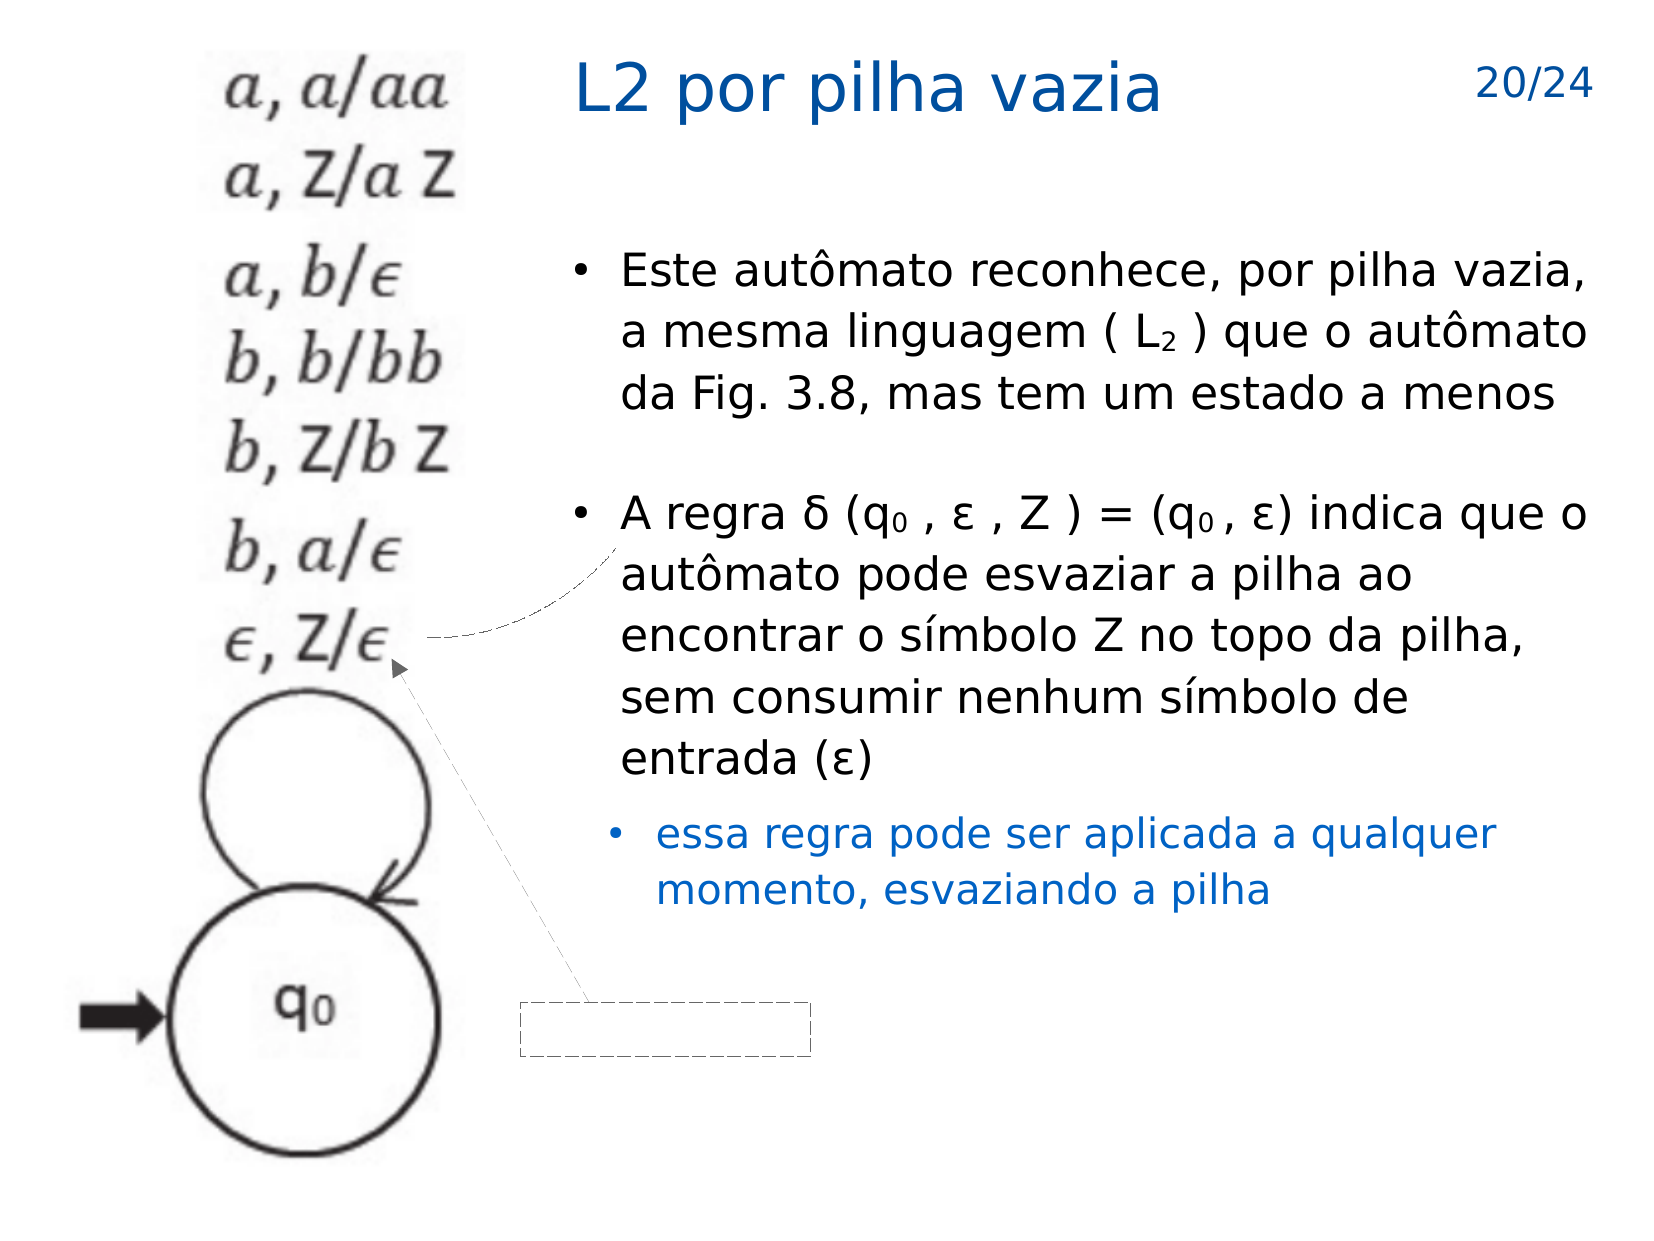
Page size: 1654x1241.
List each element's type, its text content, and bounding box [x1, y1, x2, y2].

picture [59, 29, 521, 1182]
title L2 por pilha vazia [573, 29, 1625, 148]
list Este autômato reconhece, por pilha vazia, a mesma linguagem ( L2 ) que o autômato da Fig. 3.8, mas tem um estado a menos A regra δ (q0 , ε , Z ) = (q0 , ε) indica que o autômato pode esvaziar a pilha ao encontrar o símbolo Z no topo da pilha, sem consumir nenhum símbolo de entrada (ε) essa regra pode ser aplicada a qualquer momento, esvaziando a pilha [572, 236, 1595, 1182]
